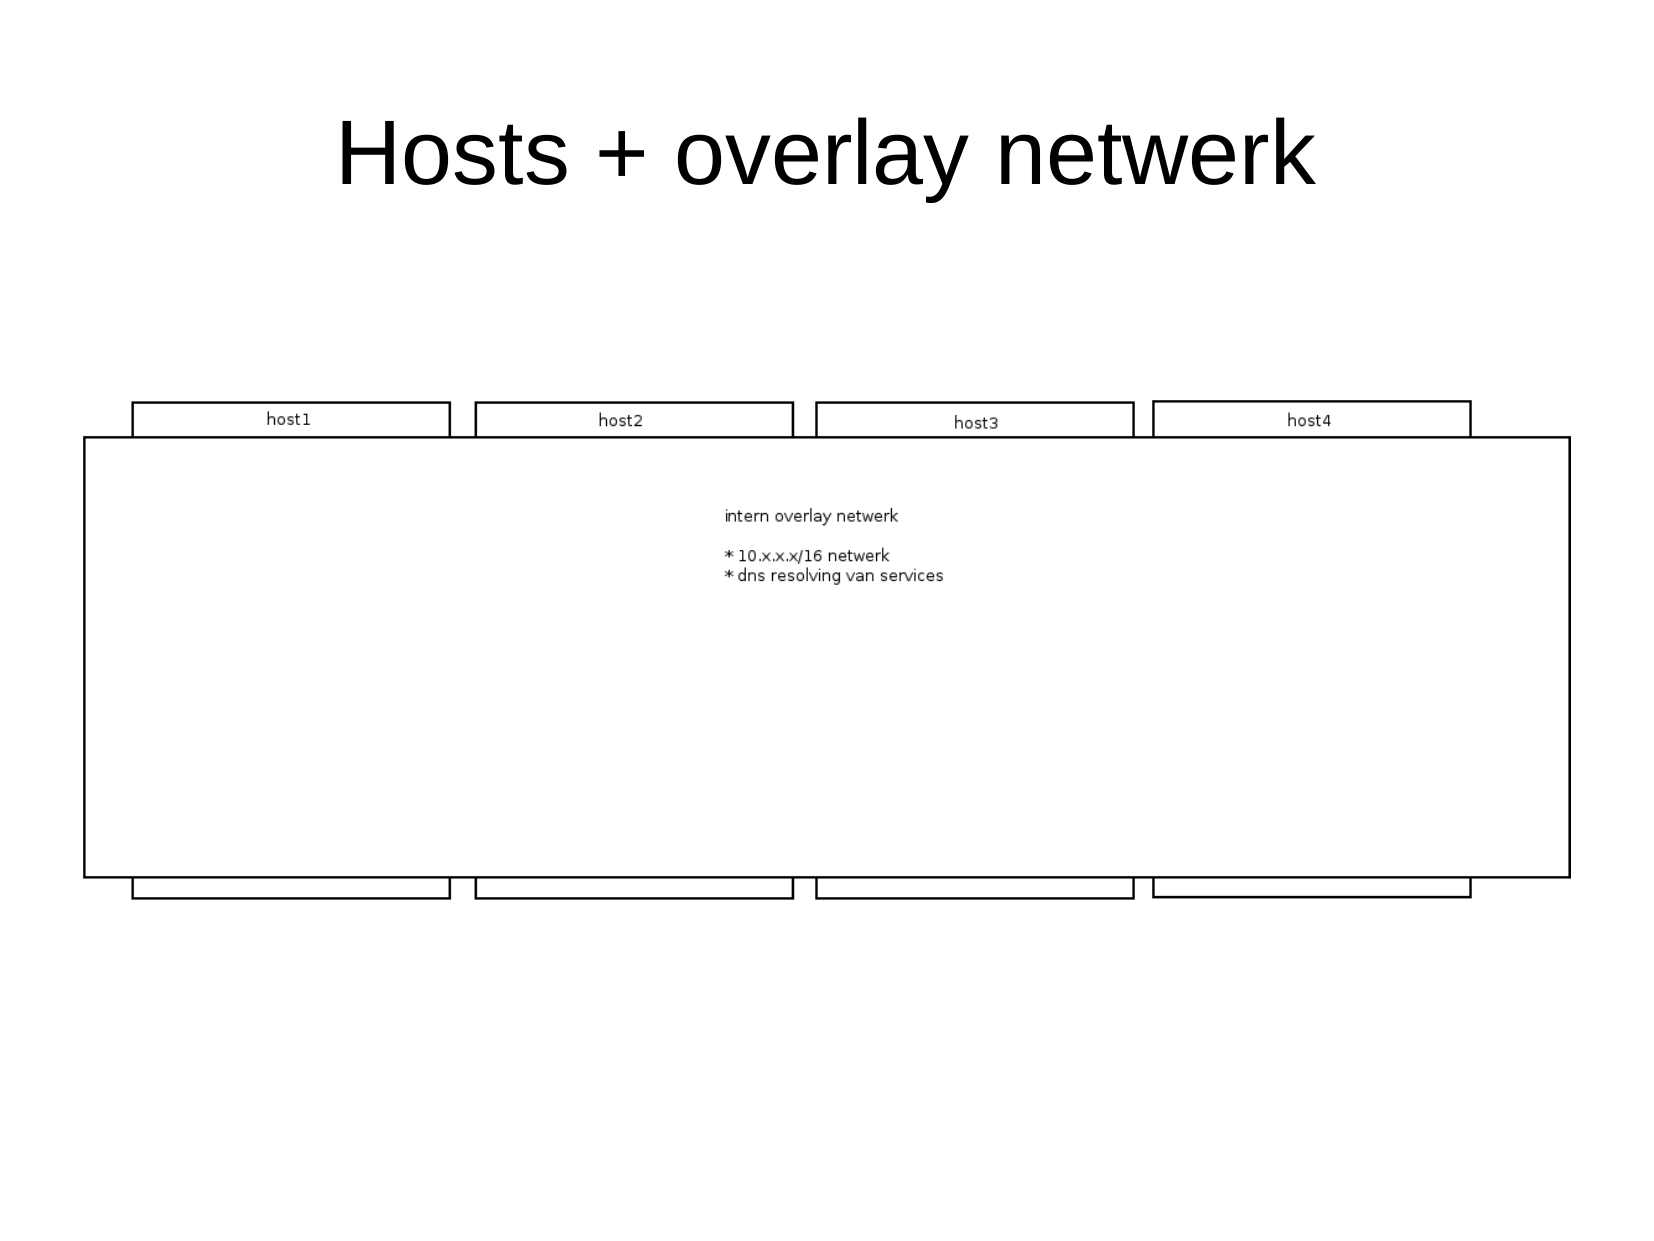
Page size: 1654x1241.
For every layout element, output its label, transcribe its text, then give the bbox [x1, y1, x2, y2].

title Hosts + overlay netwerk [82, 49, 1571, 257]
picture [82, 399, 1571, 901]
